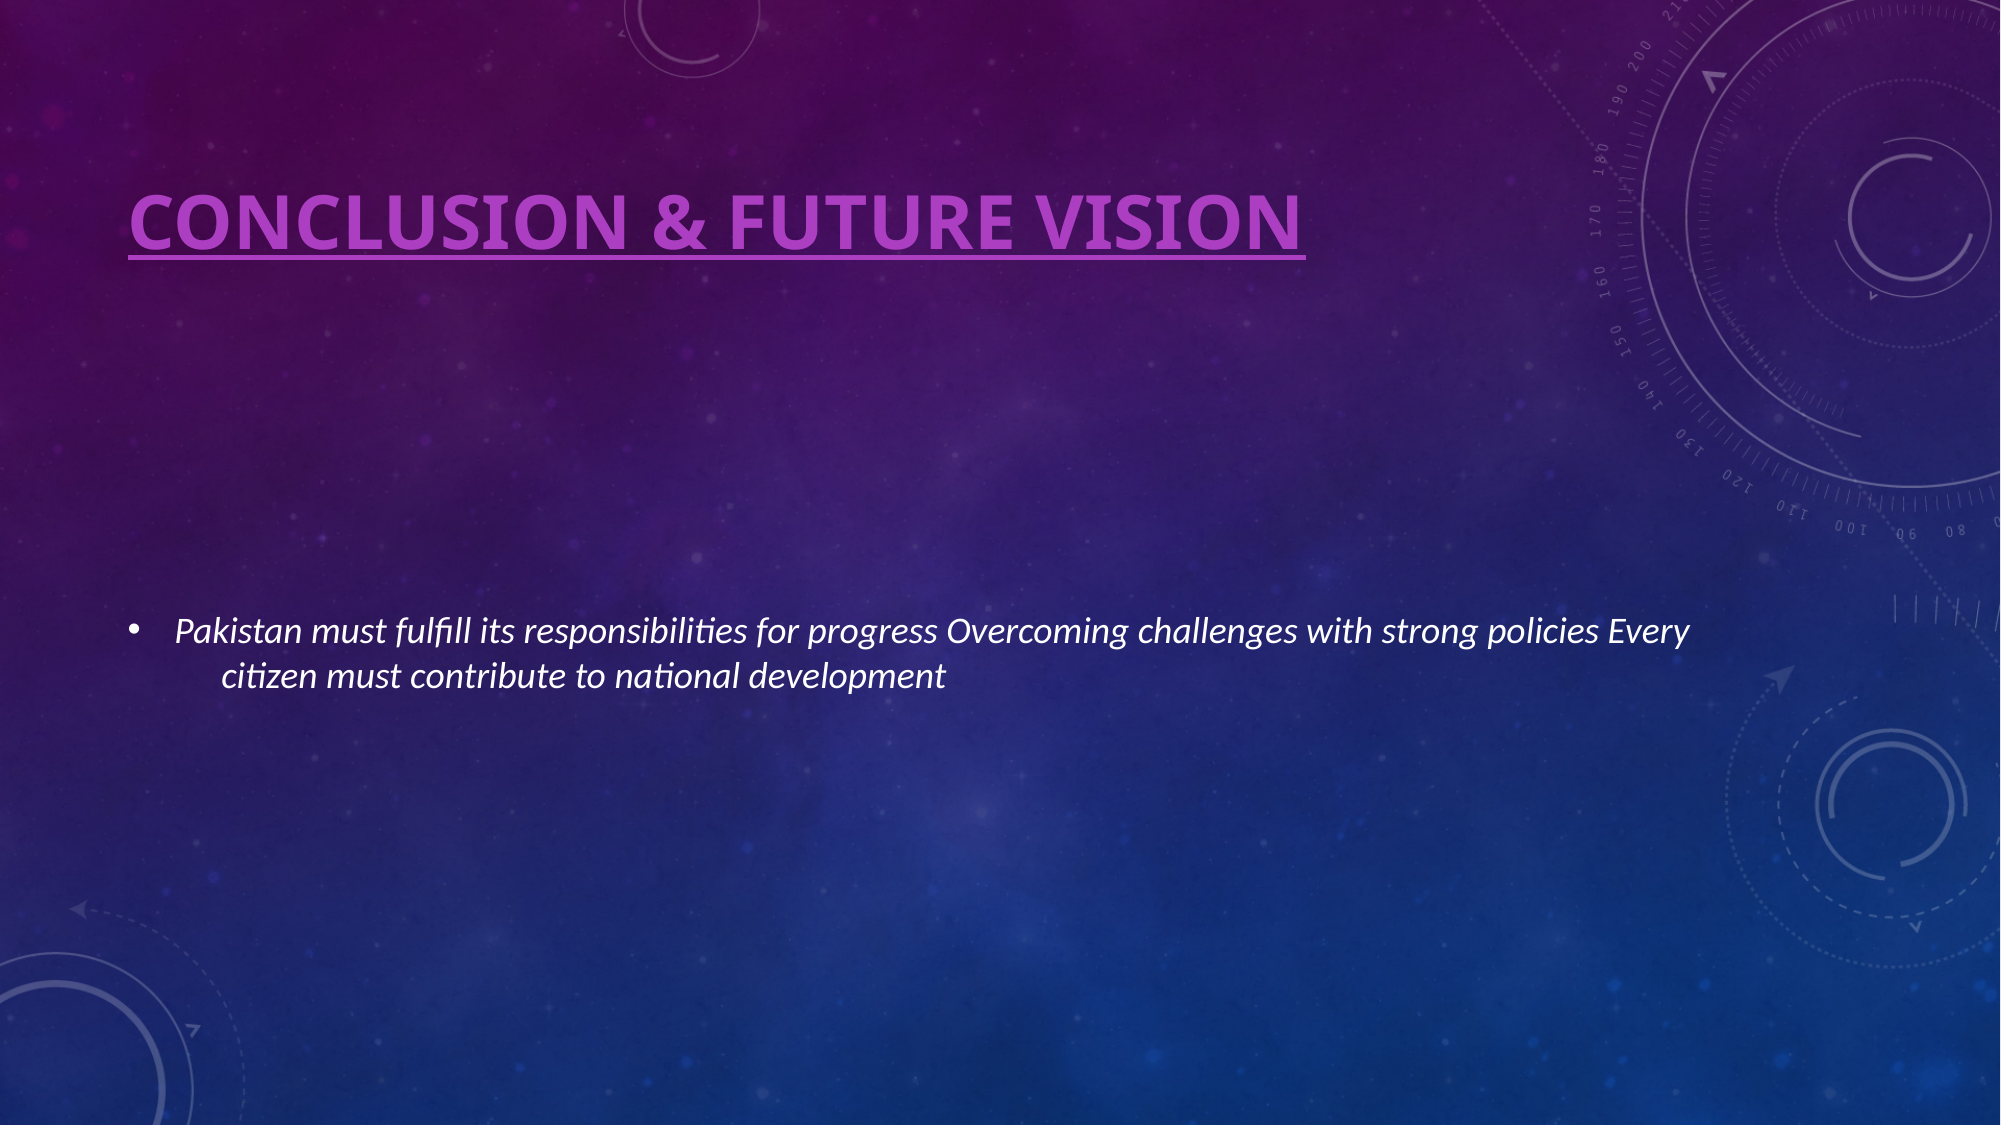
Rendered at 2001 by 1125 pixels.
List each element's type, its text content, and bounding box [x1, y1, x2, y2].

title Conclusion & Future Vision [112, 99, 1775, 339]
list Pakistan must fulfill its responsibilities for progress Overcoming challenges with strong policies Every citizen must contribute to national development [112, 351, 1775, 950]
